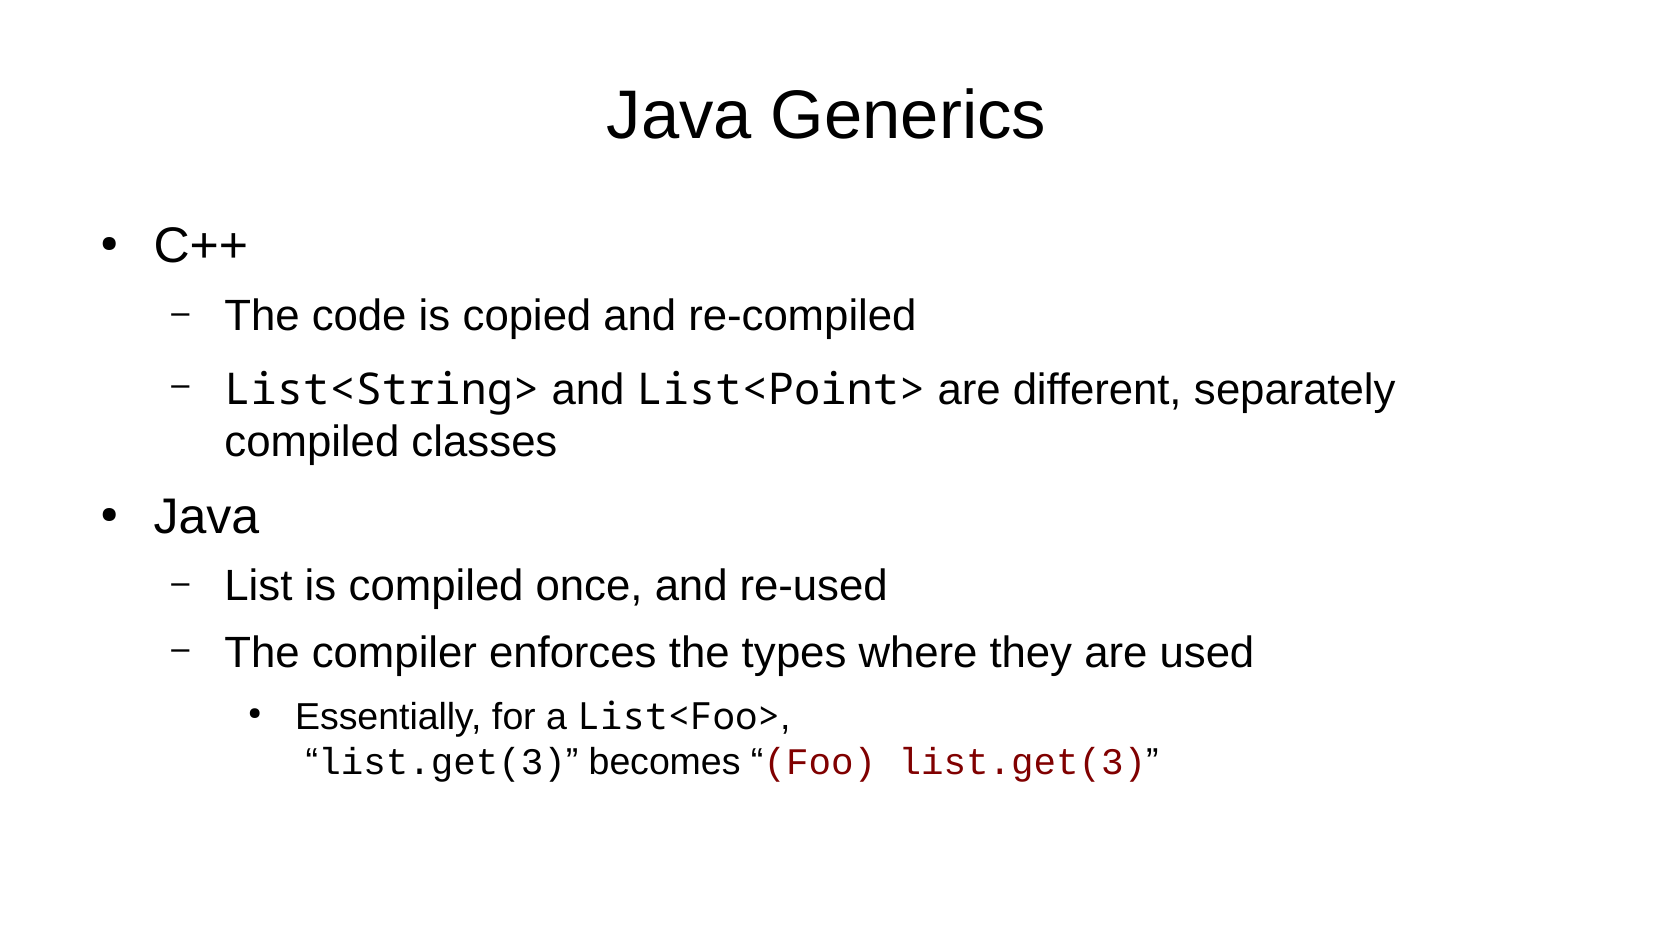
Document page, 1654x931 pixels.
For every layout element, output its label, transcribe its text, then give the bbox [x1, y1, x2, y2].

title Java Generics [82, 37, 1571, 193]
list C++ The code is copied and re-compiled List<String> and List<Point> are different, separately compiled classes Java List is compiled once, and re-used The compiler enforces the types where they are used Essentially, for a List<Foo>, “list.get(3)” becomes “(Foo) list.get(3)” [82, 217, 1571, 841]
